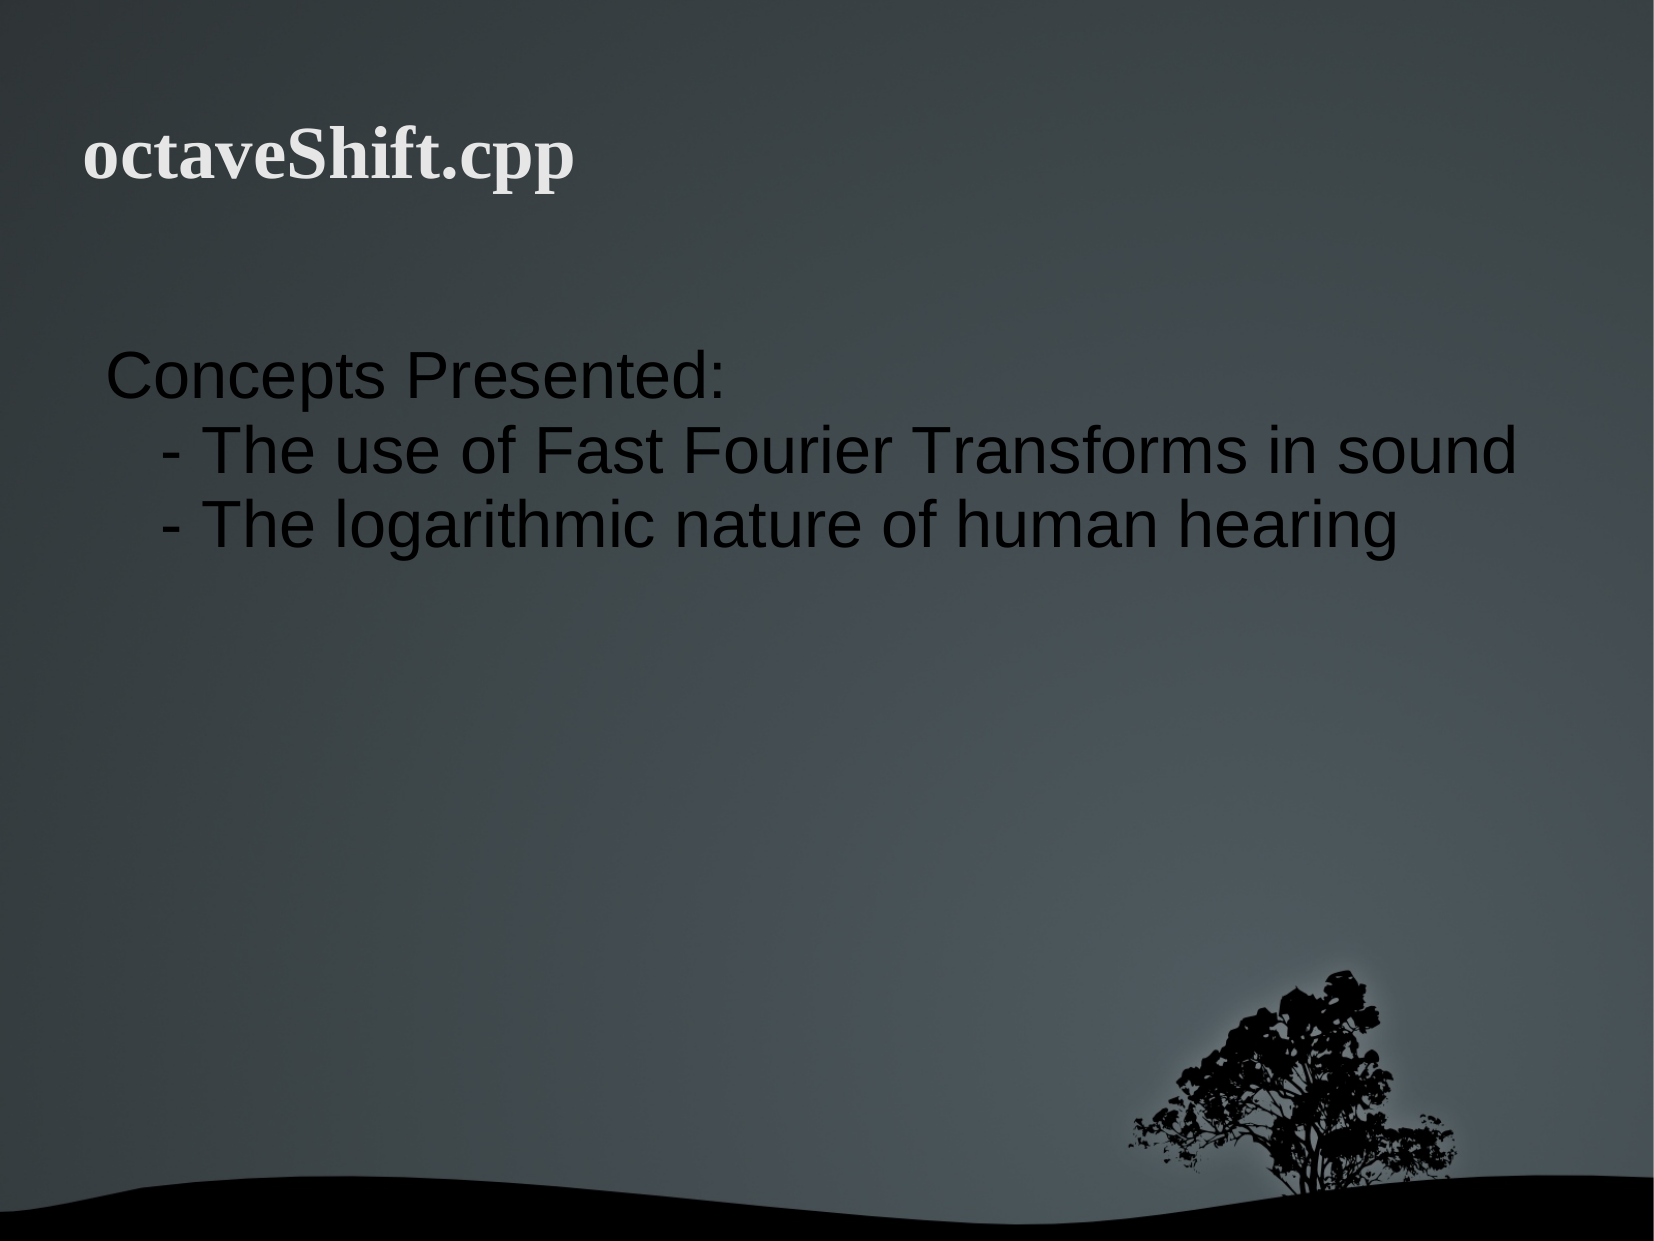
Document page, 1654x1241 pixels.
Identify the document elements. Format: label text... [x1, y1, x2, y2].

subtitle Concepts Presented: - The use of Fast Fourier Transforms in sound - The logarithmic nature of human hearing [86, 187, 1576, 713]
picture [0, 0, 1654, 1241]
title octaveShift.cpp [82, 56, 1571, 250]
